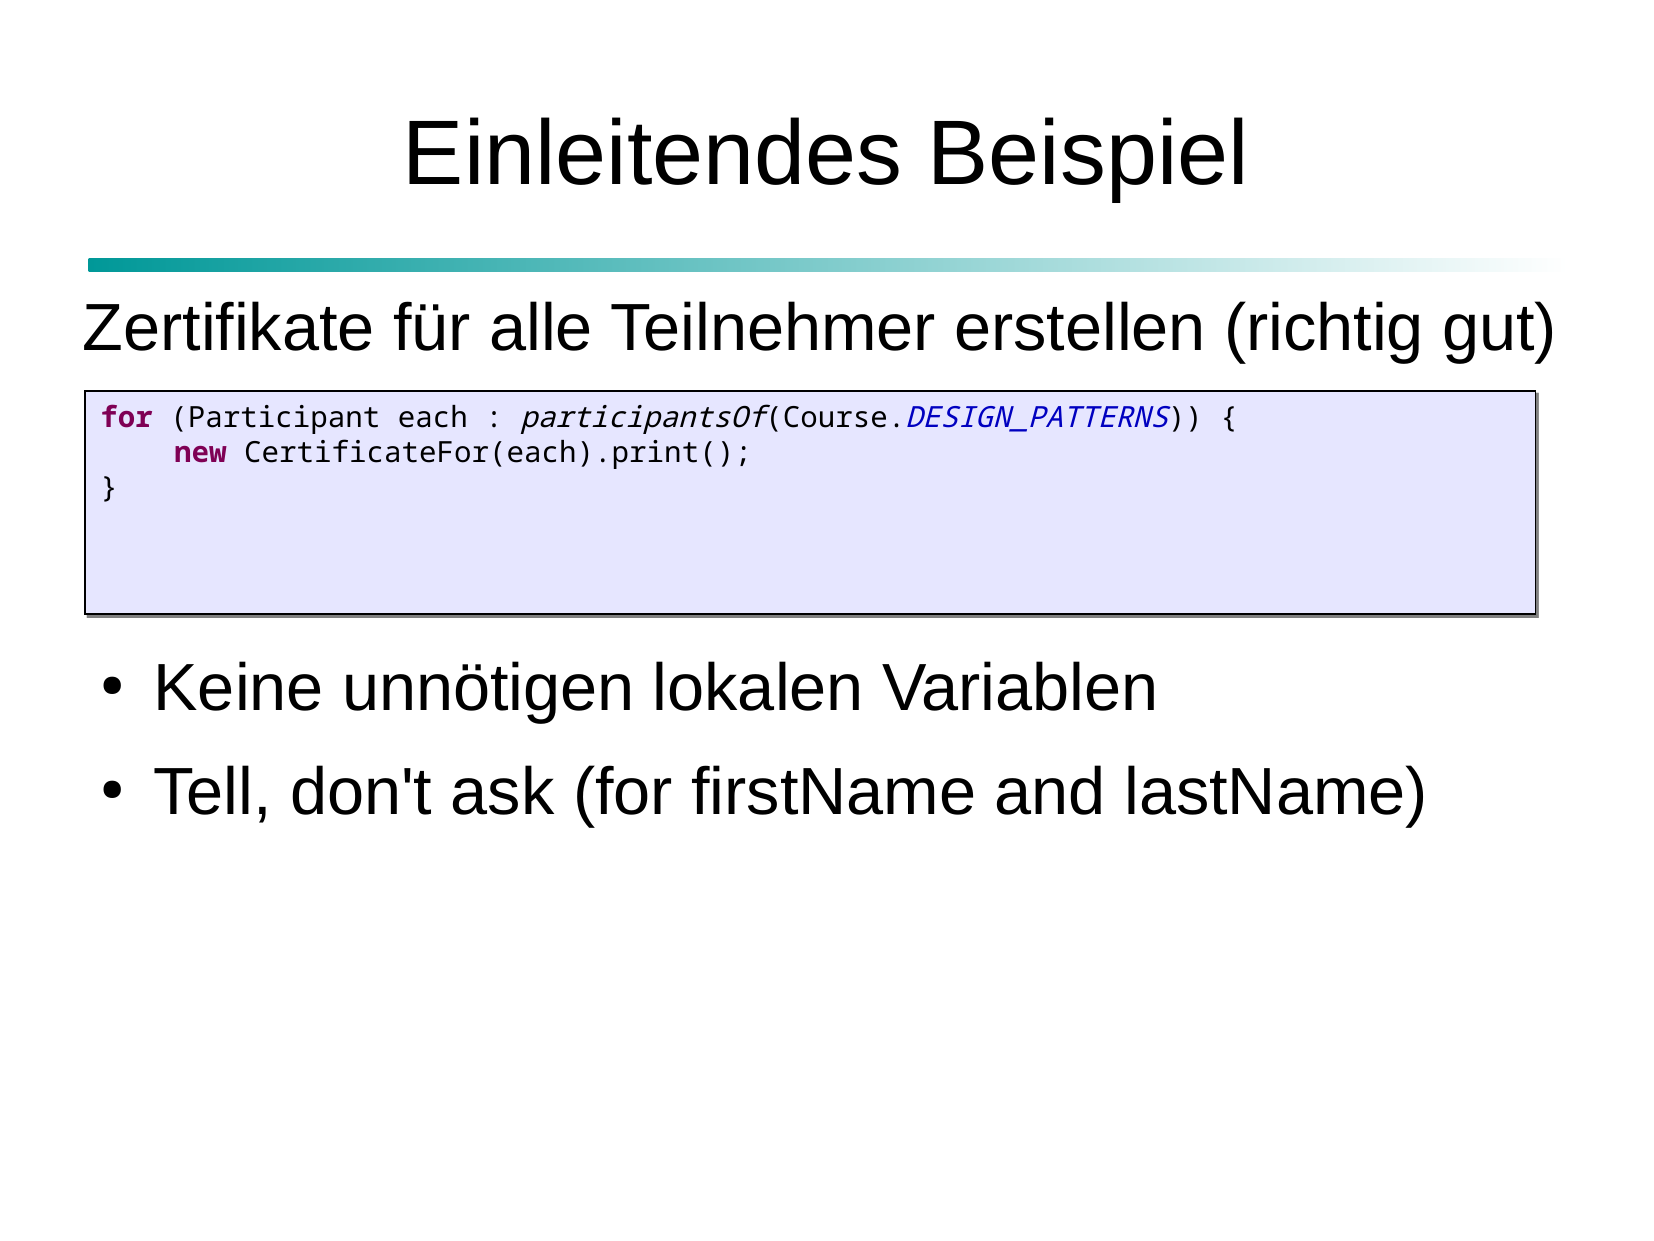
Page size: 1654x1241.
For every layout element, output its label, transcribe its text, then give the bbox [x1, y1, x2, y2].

list Keine unnötigen lokalen Variablen Tell, don't ask (for firstName and lastName) [82, 649, 1571, 1211]
list Zertifikate für alle Teilnehmer erstellen (richtig gut) [82, 290, 1571, 366]
text_box for (Participant each : participantsOf(Course.DESIGN_PATTERNS)) { new CertificateFor(each).print(); } [84, 390, 1536, 615]
title Einleitendes Beispiel [82, 49, 1571, 257]
